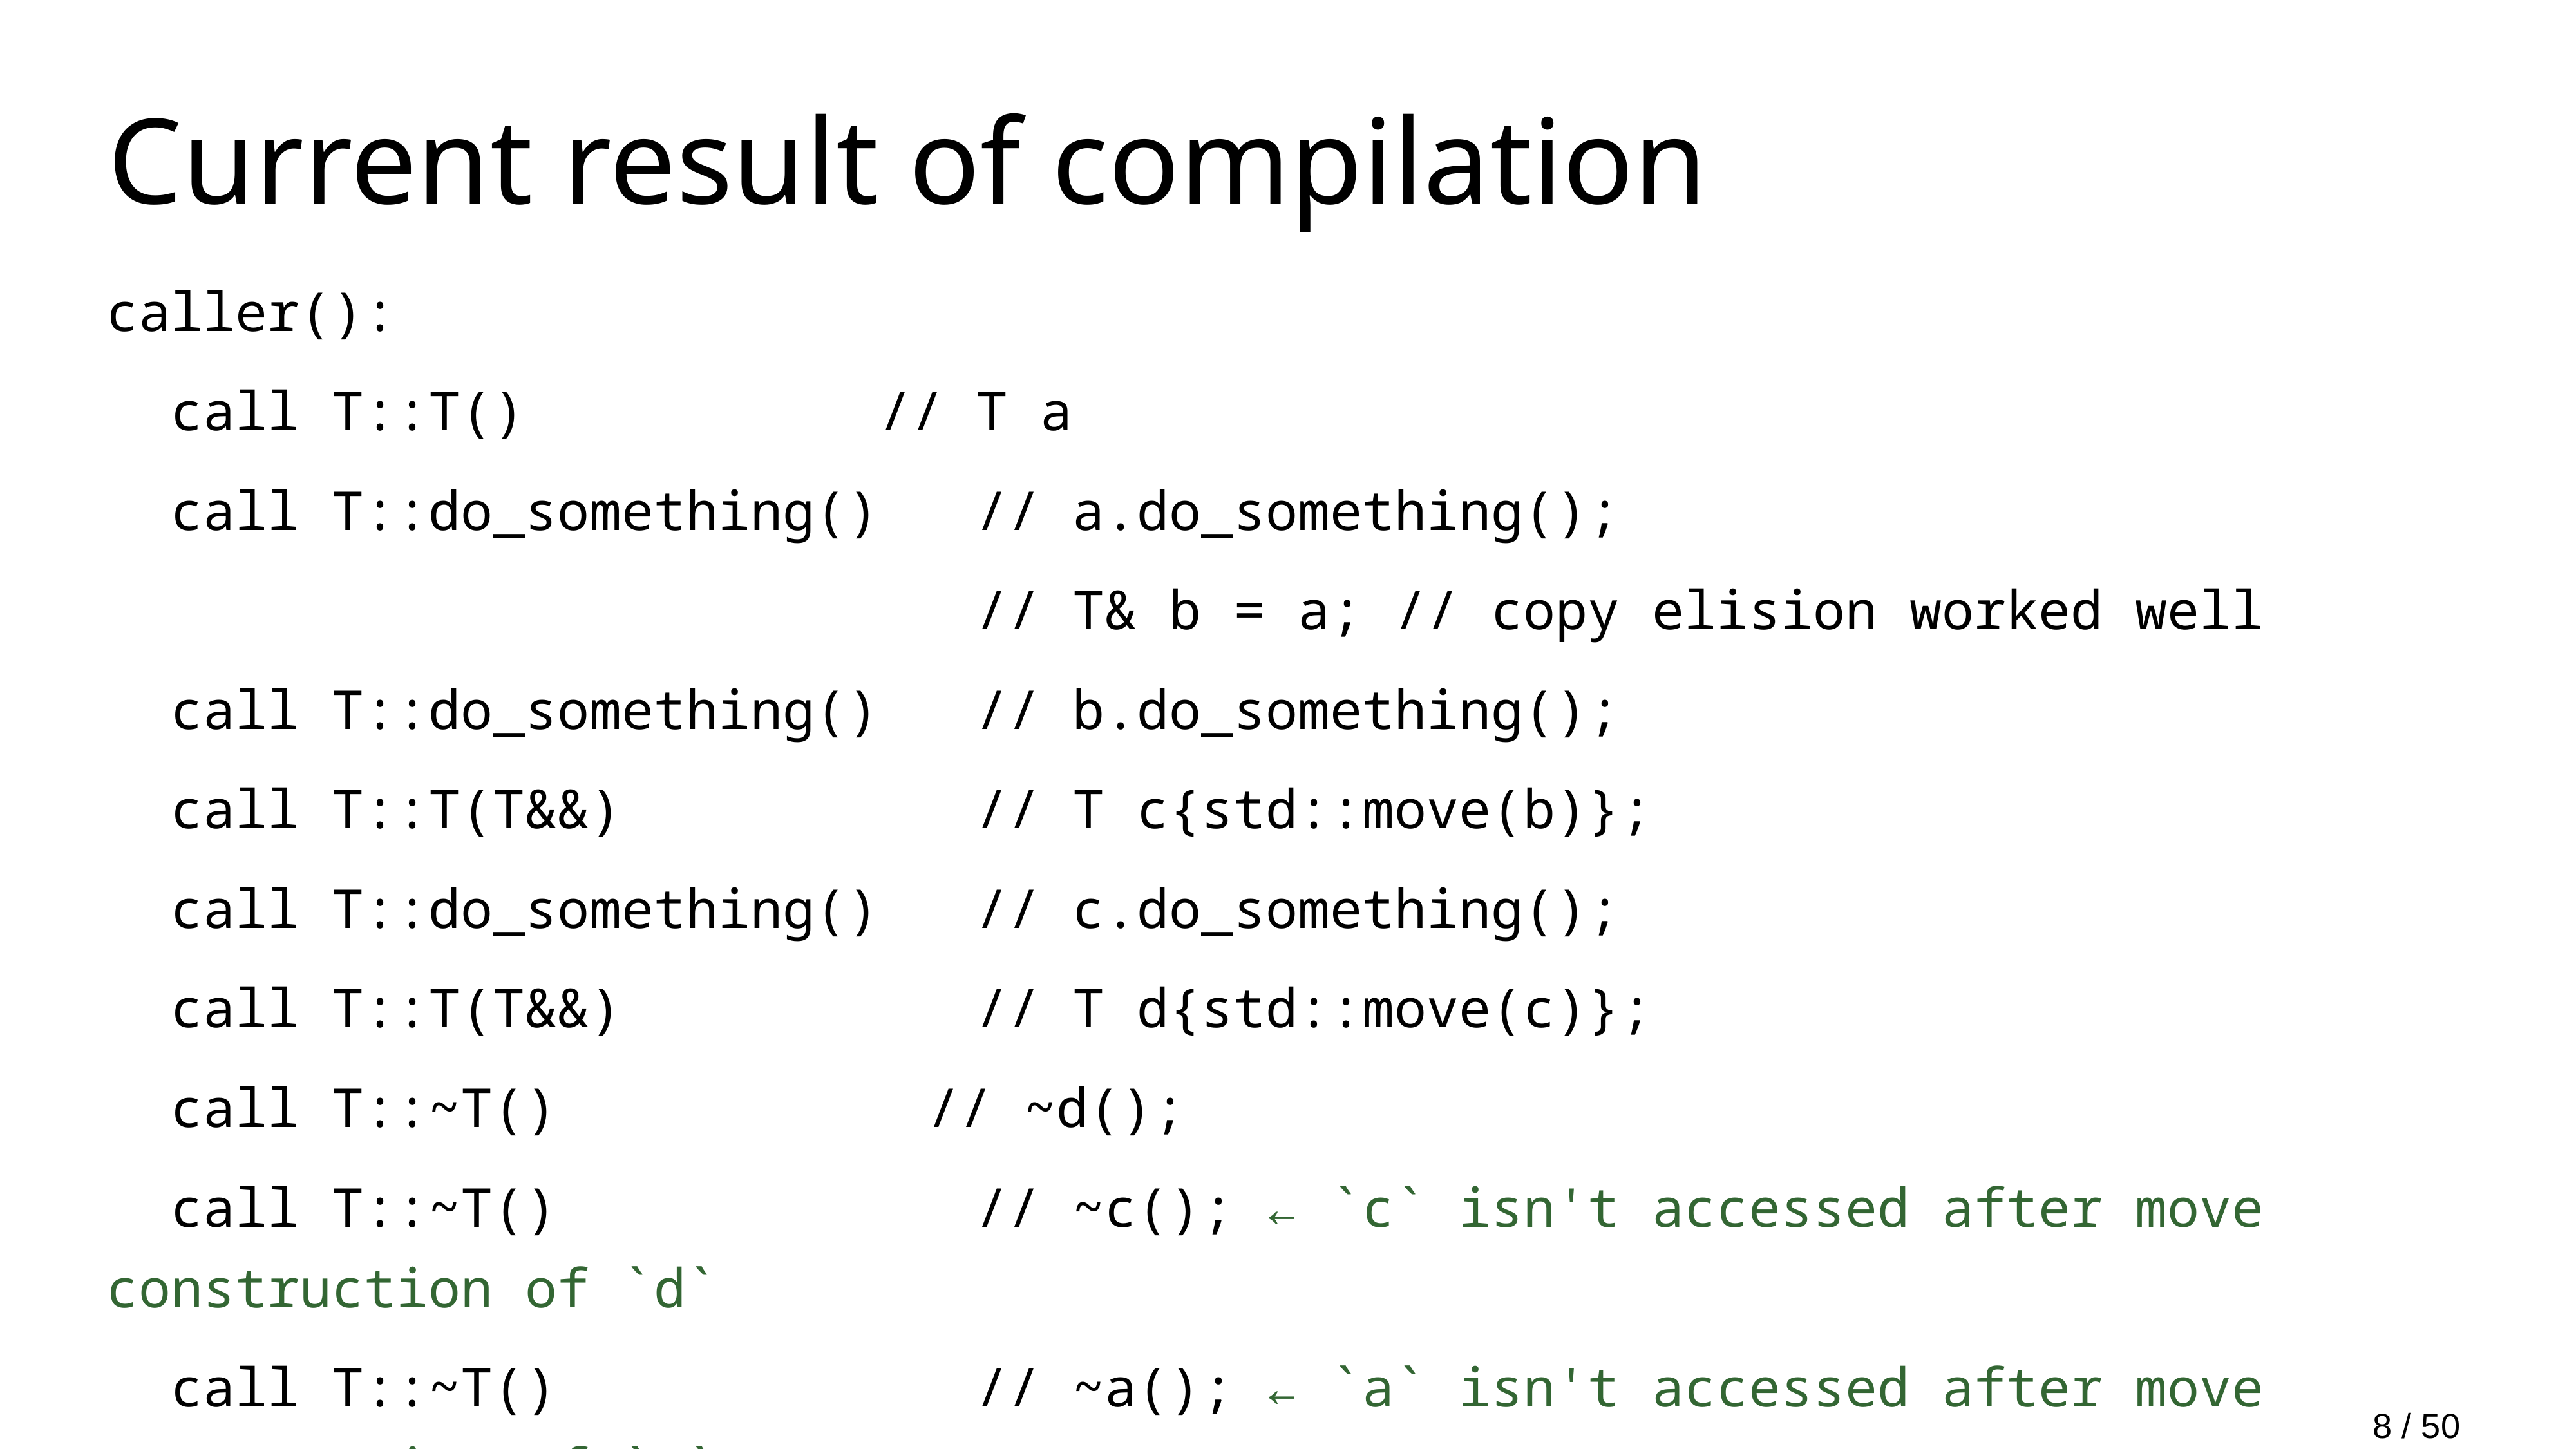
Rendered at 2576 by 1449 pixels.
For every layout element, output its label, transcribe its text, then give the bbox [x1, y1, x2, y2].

list caller(): call T::T() // T a call T::do_something() // a.do_something(); // T& b = a; // copy elision worked well call T::do_something() // b.do_something(); call T::T(T&&) // T c{std::move(b)}; call T::do_something() // c.do_something(); call T::T(T&&) // T d{std::move(c)}; call T::~T() // ~d(); call T::~T() // ~c(); ← `c` isn't accessed after move construction of `d` call T::~T() // ~a(); ← `a` isn't accessed after move construction of `c` [0, 211, 2576, 1366]
text_box <number> / 50 [2363, 1402, 2576, 1449]
title Current result of compilation [108, 80, 2468, 211]
